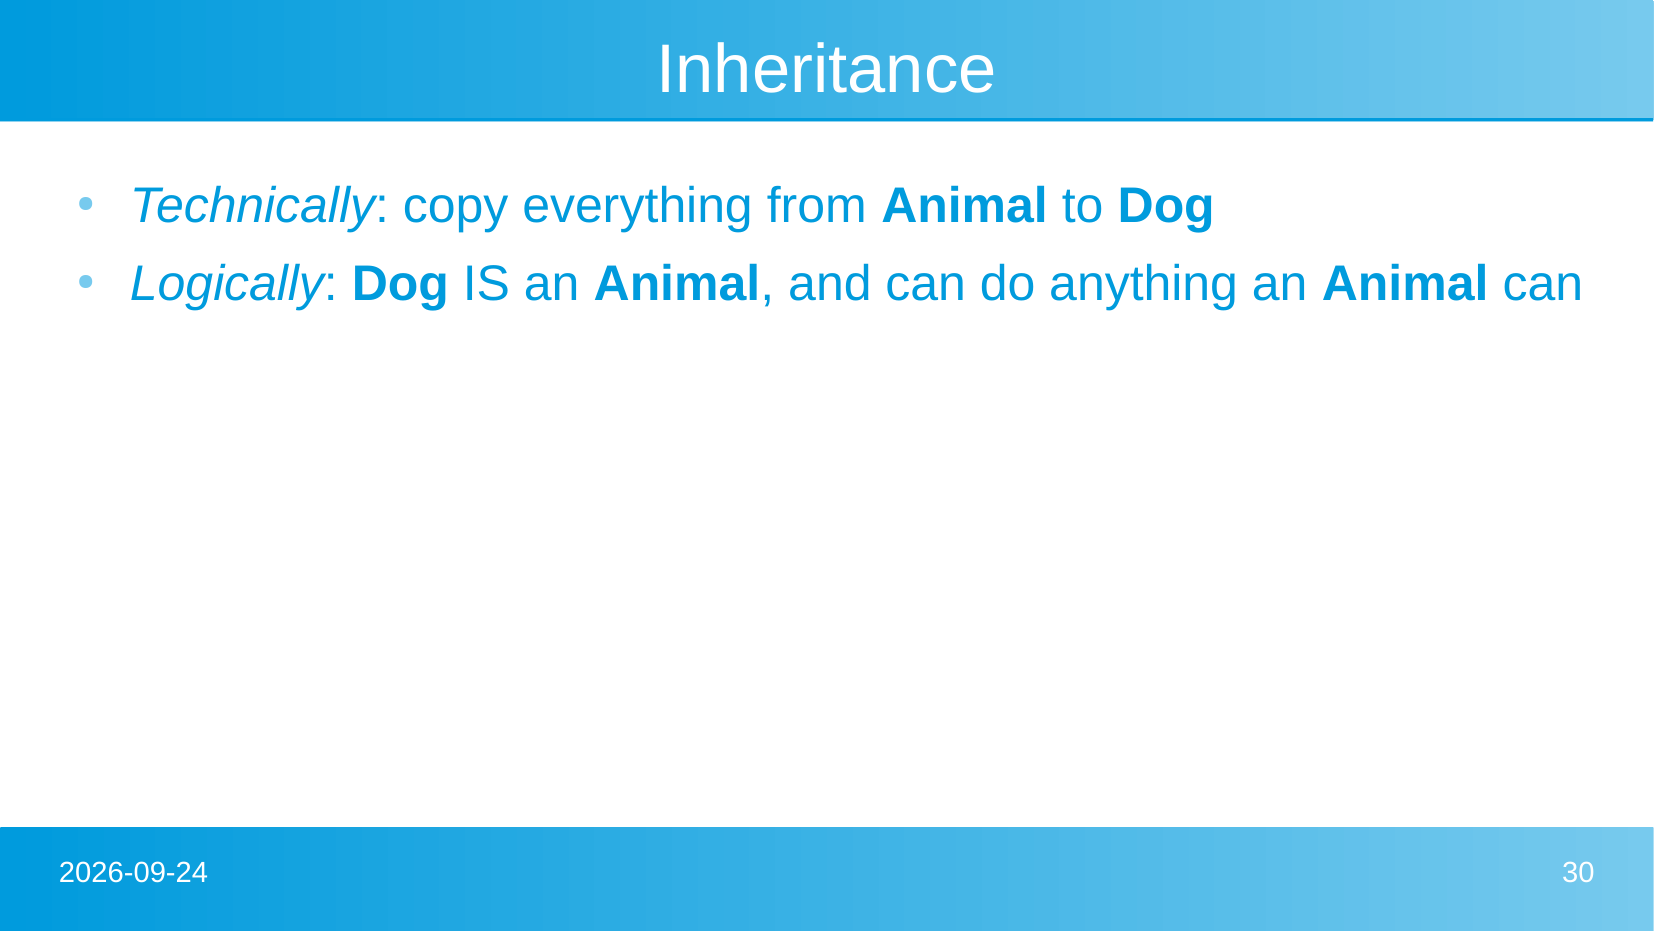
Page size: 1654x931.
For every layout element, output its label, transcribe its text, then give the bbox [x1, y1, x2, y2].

title Inheritance [59, 29, 1595, 108]
list Technically: copy everything from Animal to Dog Logically: Dog IS an Animal, and can do anything an Animal can [59, 177, 1595, 768]
